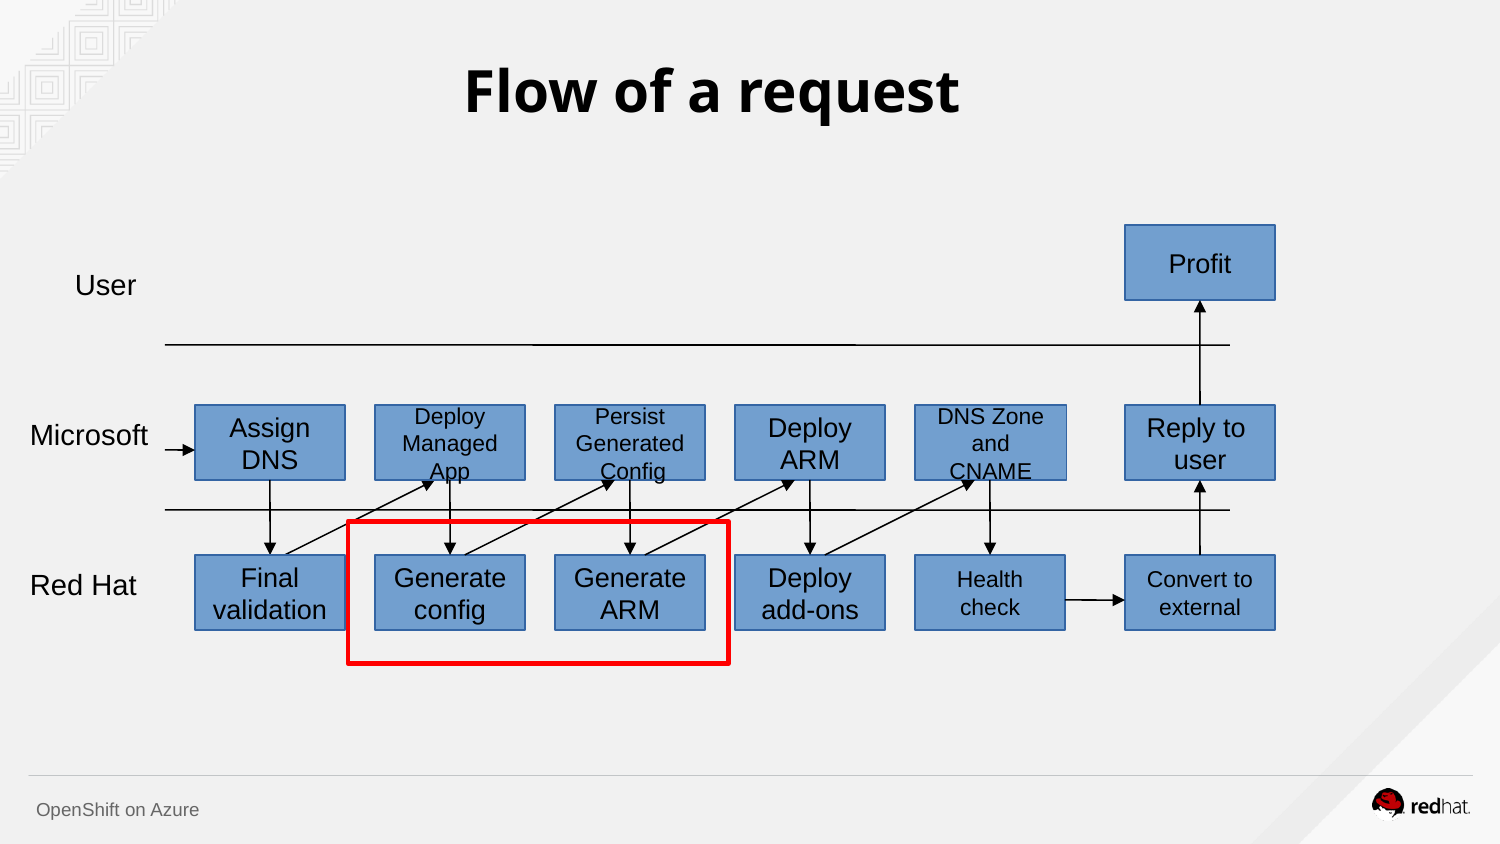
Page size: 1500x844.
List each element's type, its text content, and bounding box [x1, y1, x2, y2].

text_box Convert to external [1124, 554, 1275, 630]
text_box Reply to user [1124, 404, 1275, 480]
text_box Deploy add-ons [734, 554, 885, 630]
text_box User [59, 258, 152, 307]
text_box Deploy Managed App [374, 405, 525, 480]
text_box Persist Generated Config [554, 404, 705, 480]
text_box Microsoft [15, 408, 164, 457]
text_box Flow of a request [75, 46, 1350, 140]
text_box DNS Zone and CNAME [915, 404, 1067, 480]
text_box Deploy ARM [734, 404, 885, 480]
text_box Generate config [374, 554, 525, 630]
text_box Assign DNS [194, 404, 345, 480]
picture [0, 0, 1500, 844]
text_box Generate ARM [554, 554, 705, 630]
text_box Final validation [194, 555, 345, 630]
text_box Profit [1124, 224, 1275, 300]
text_box Health check [914, 554, 1065, 630]
text_box Red Hat [14, 558, 152, 607]
